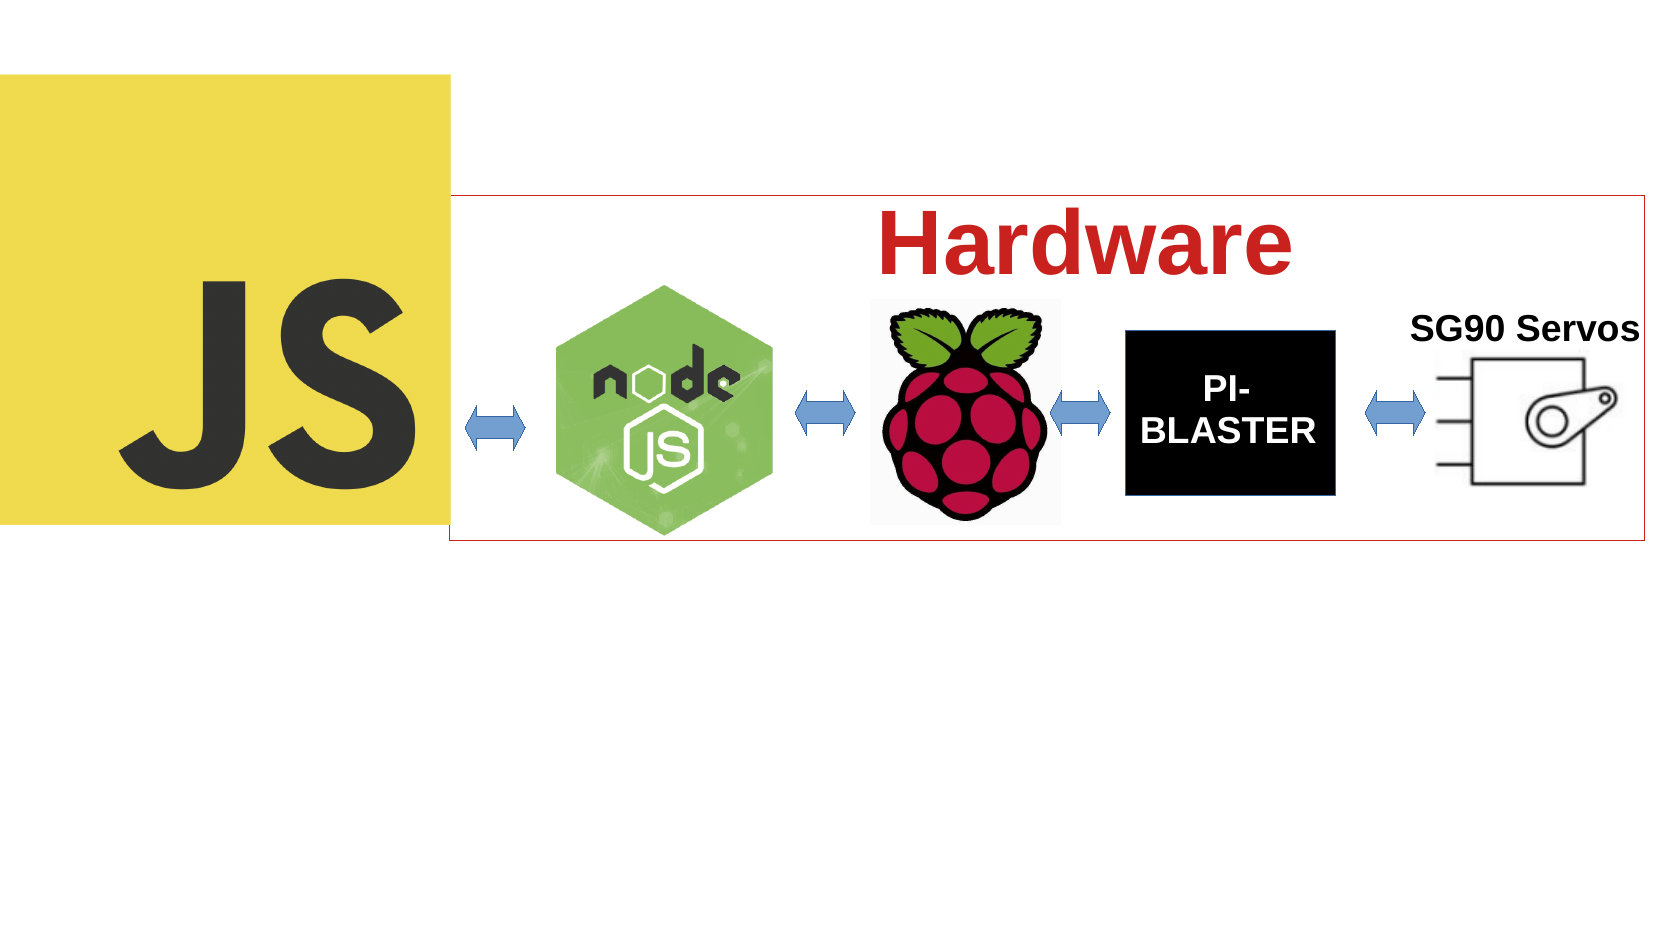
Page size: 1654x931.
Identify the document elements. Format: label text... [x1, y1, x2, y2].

picture [555, 321, 773, 536]
text_box [449, 321, 1645, 541]
text_box PI-BLASTER [1125, 360, 1336, 459]
text_box SG90 Servos [1395, 321, 1654, 357]
picture [870, 321, 1061, 526]
title Hardware [341, 165, 1654, 321]
picture [0, 74, 451, 526]
picture [1434, 357, 1635, 496]
